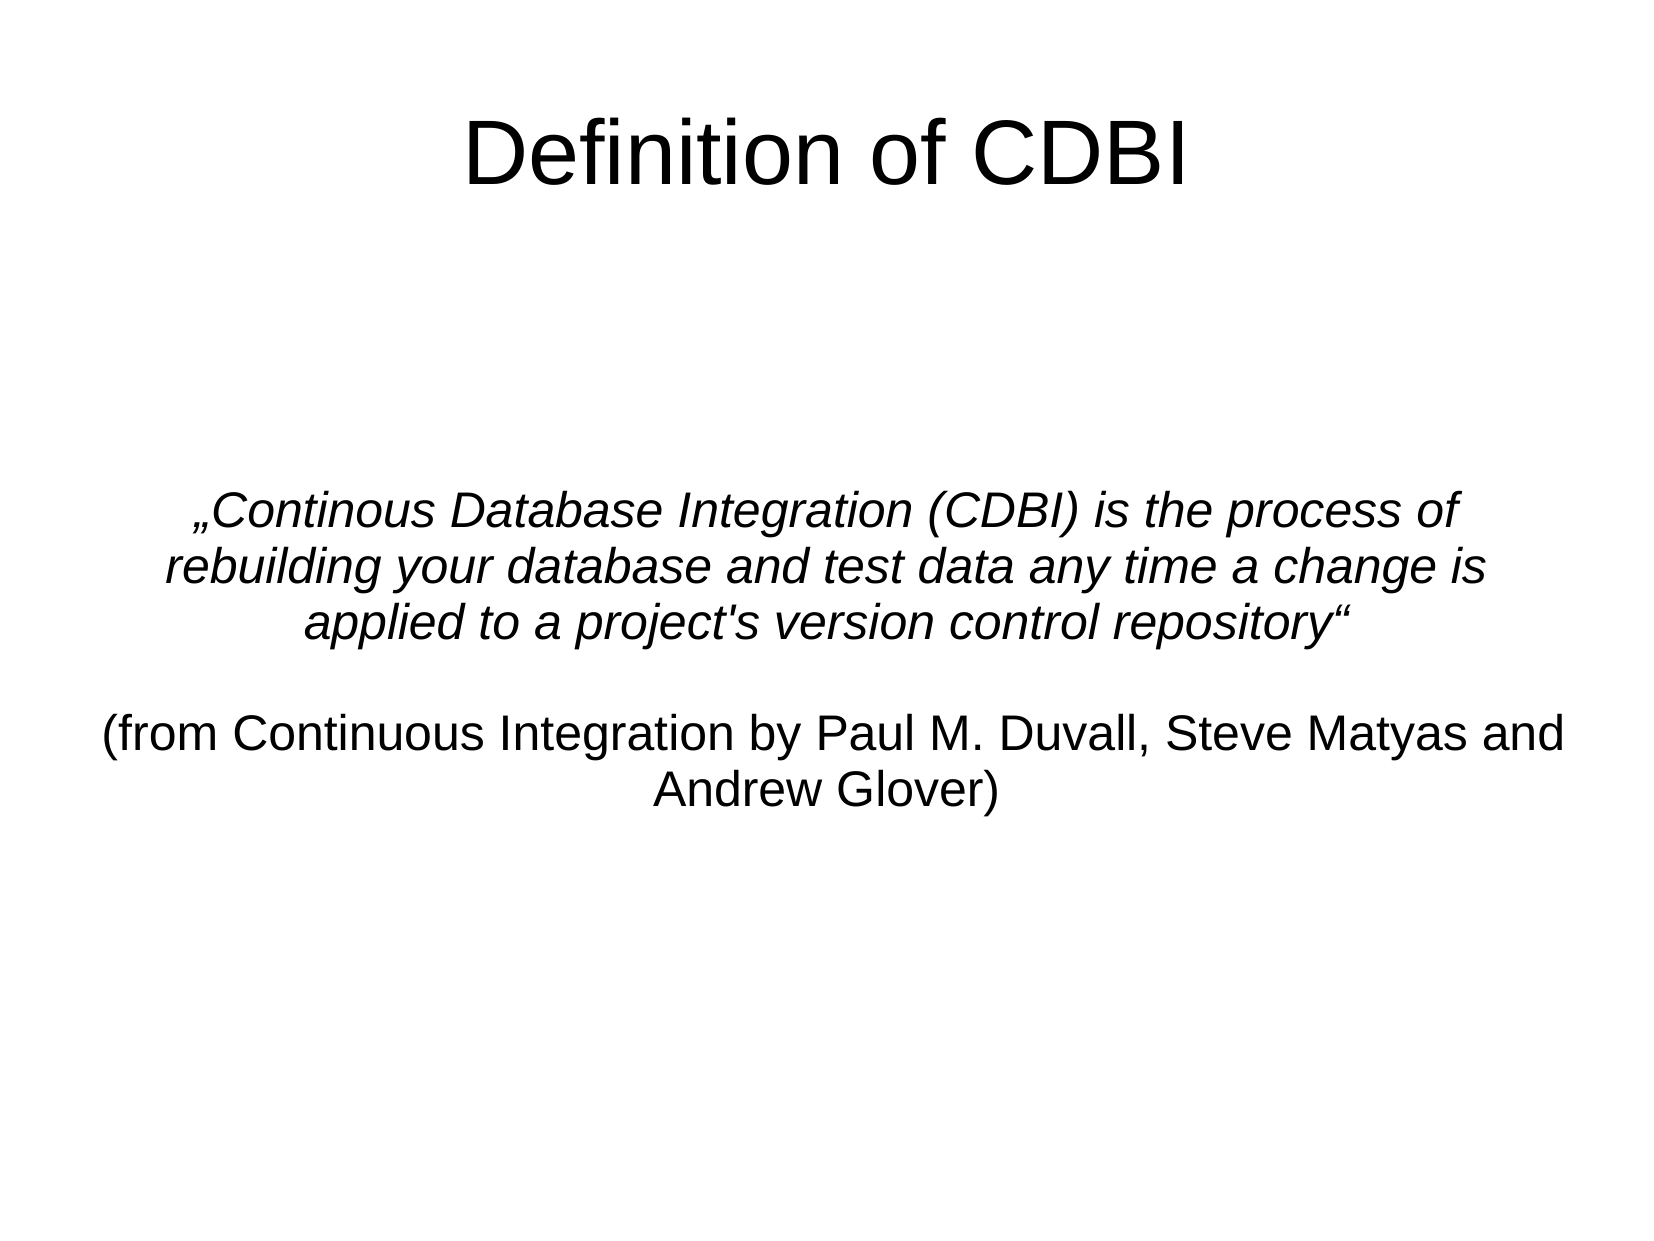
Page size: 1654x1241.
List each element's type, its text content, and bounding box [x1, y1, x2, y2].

title Definition of CDBI [82, 49, 1571, 257]
subtitle „Continous Database Integration (CDBI) is the process of rebuilding your database and test data any time a change is applied to a project's version control repository“ (from Continuous Integration by Paul M. Duvall, Steve Matyas and Andrew Glover) [82, 290, 1571, 1010]
